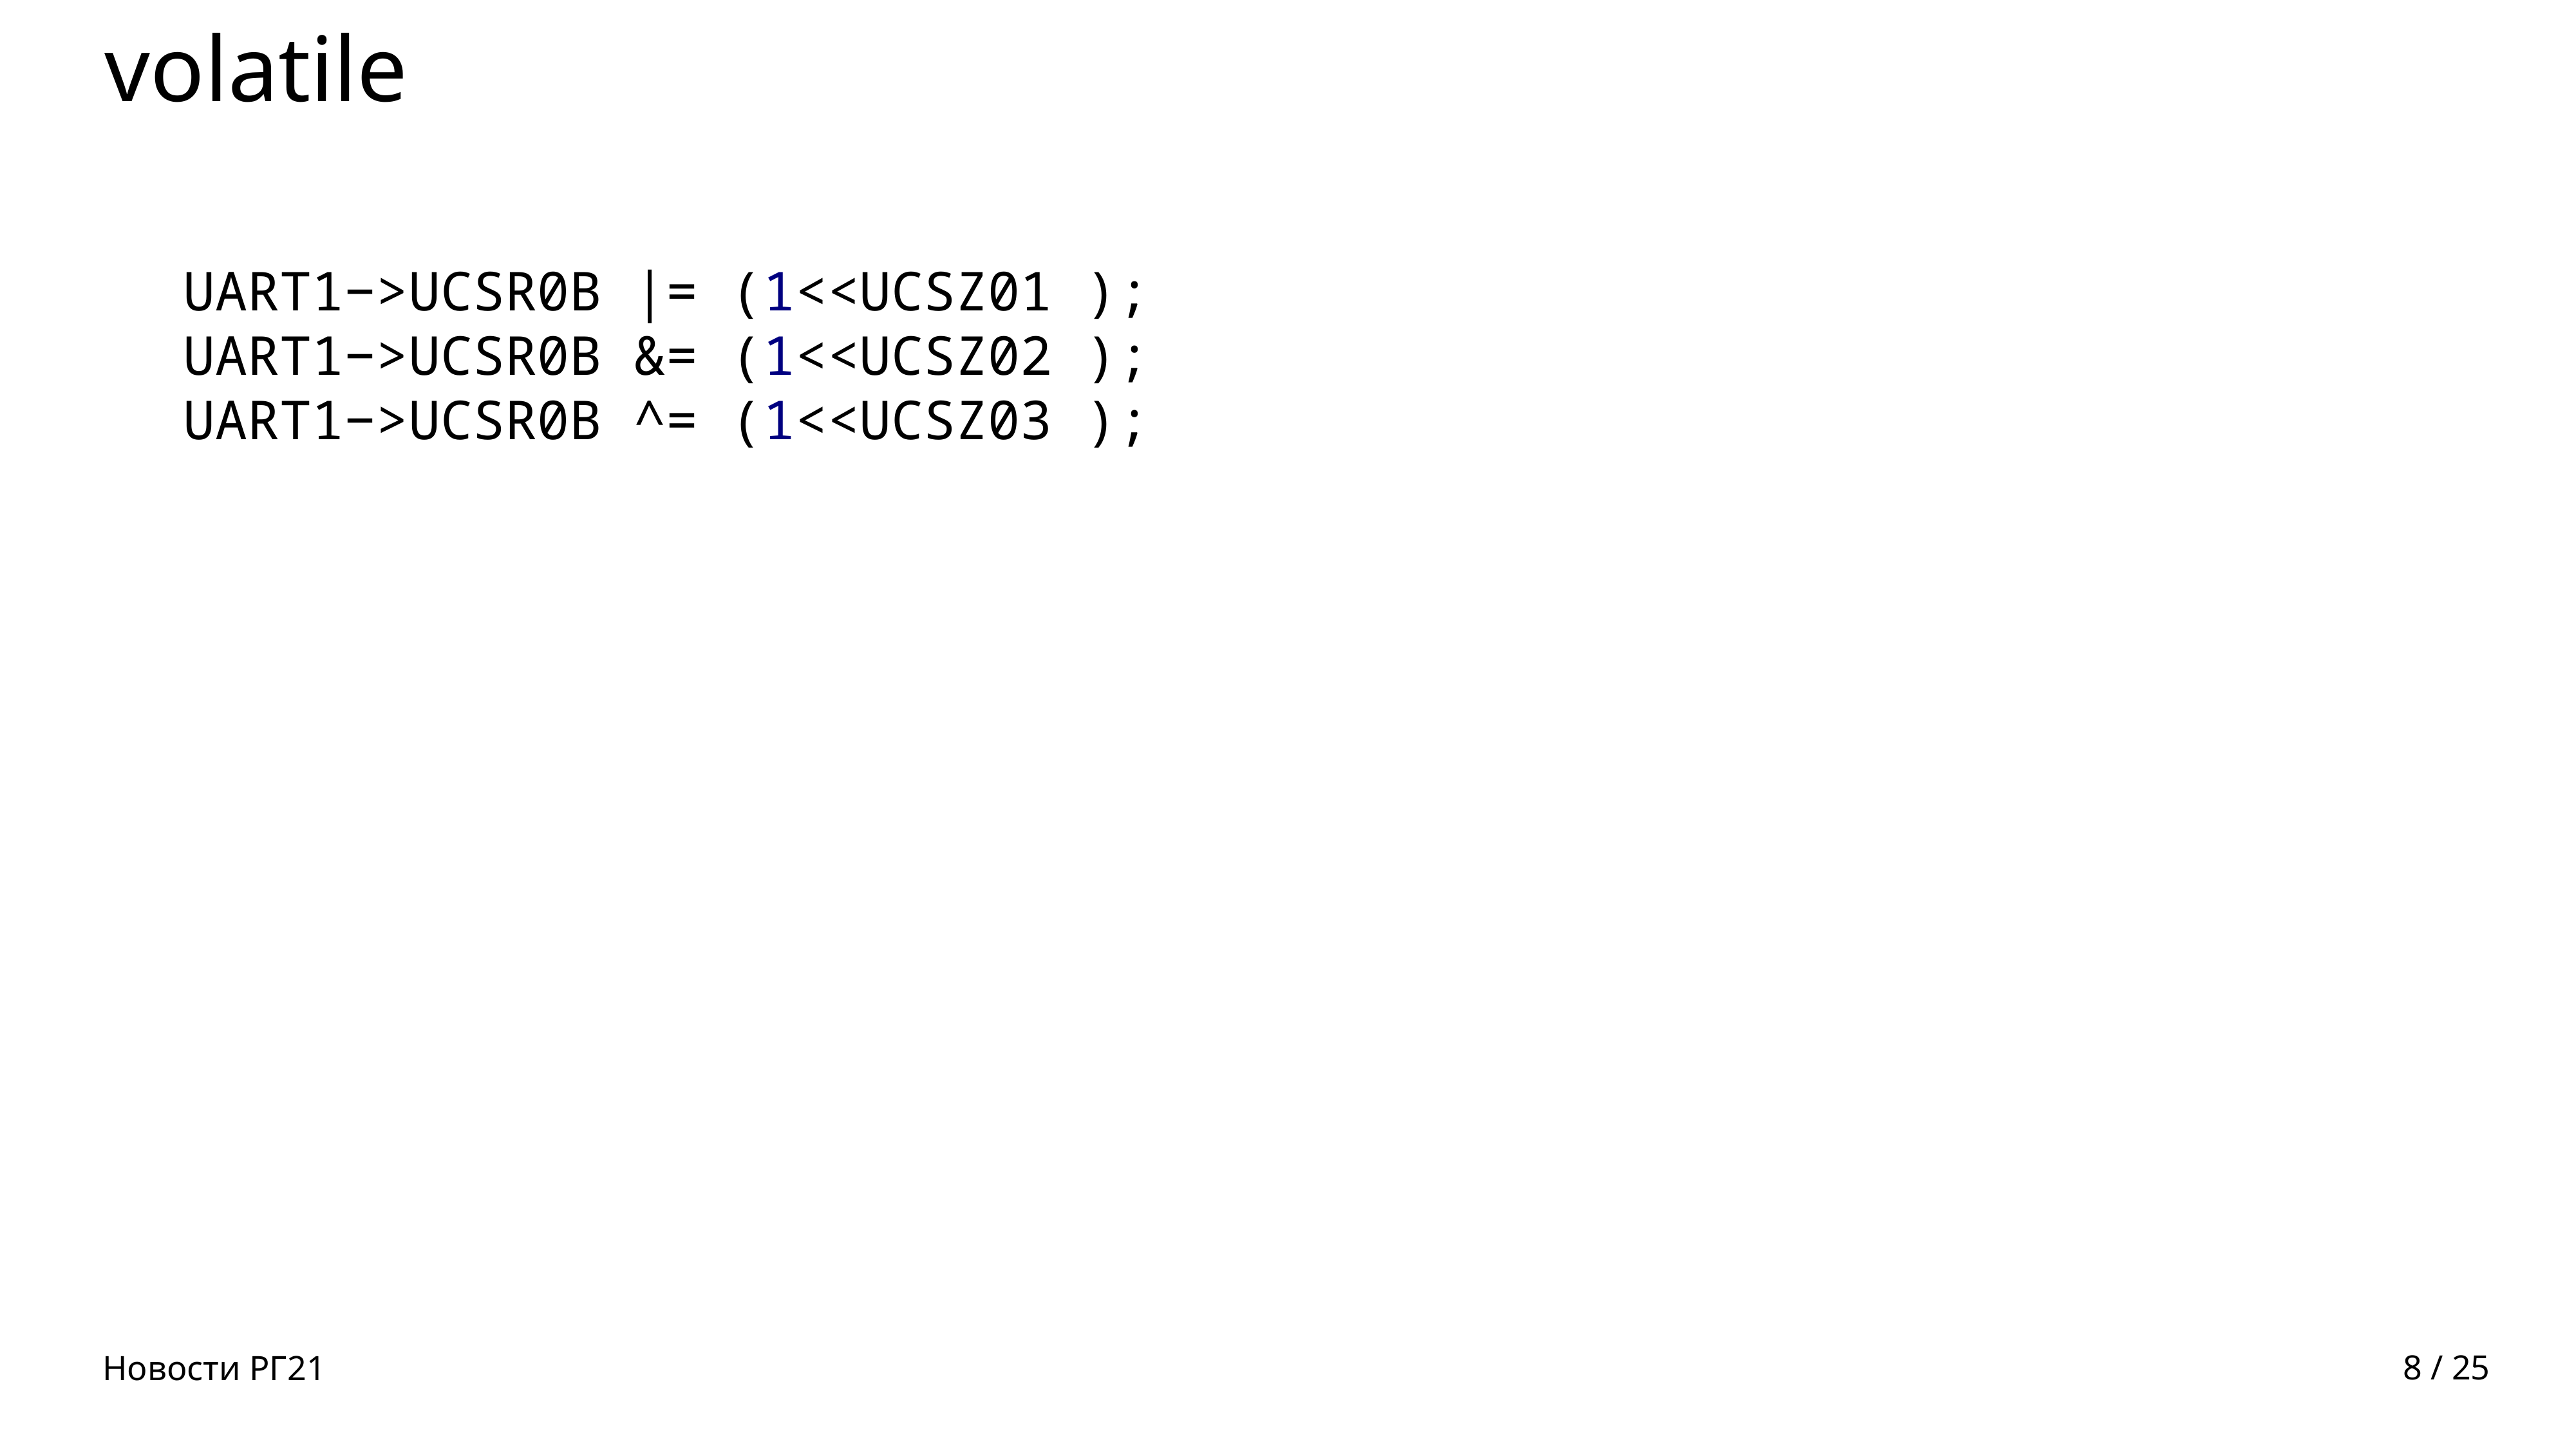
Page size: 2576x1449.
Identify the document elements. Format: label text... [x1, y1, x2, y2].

title volatile [95, 19, 2576, 155]
list <number> / 25 [1403, 1338, 2500, 1393]
text_box UART1−>UCSR0B |= (1<<UCSZ01 ); UART1−>UCSR0B &= (1<<UCSZ02 ); UART1−>UCSR0B ^= (1<<UCSZ03 ); [174, 188, 2410, 1259]
list Новости РГ21 [93, 1338, 1190, 1393]
